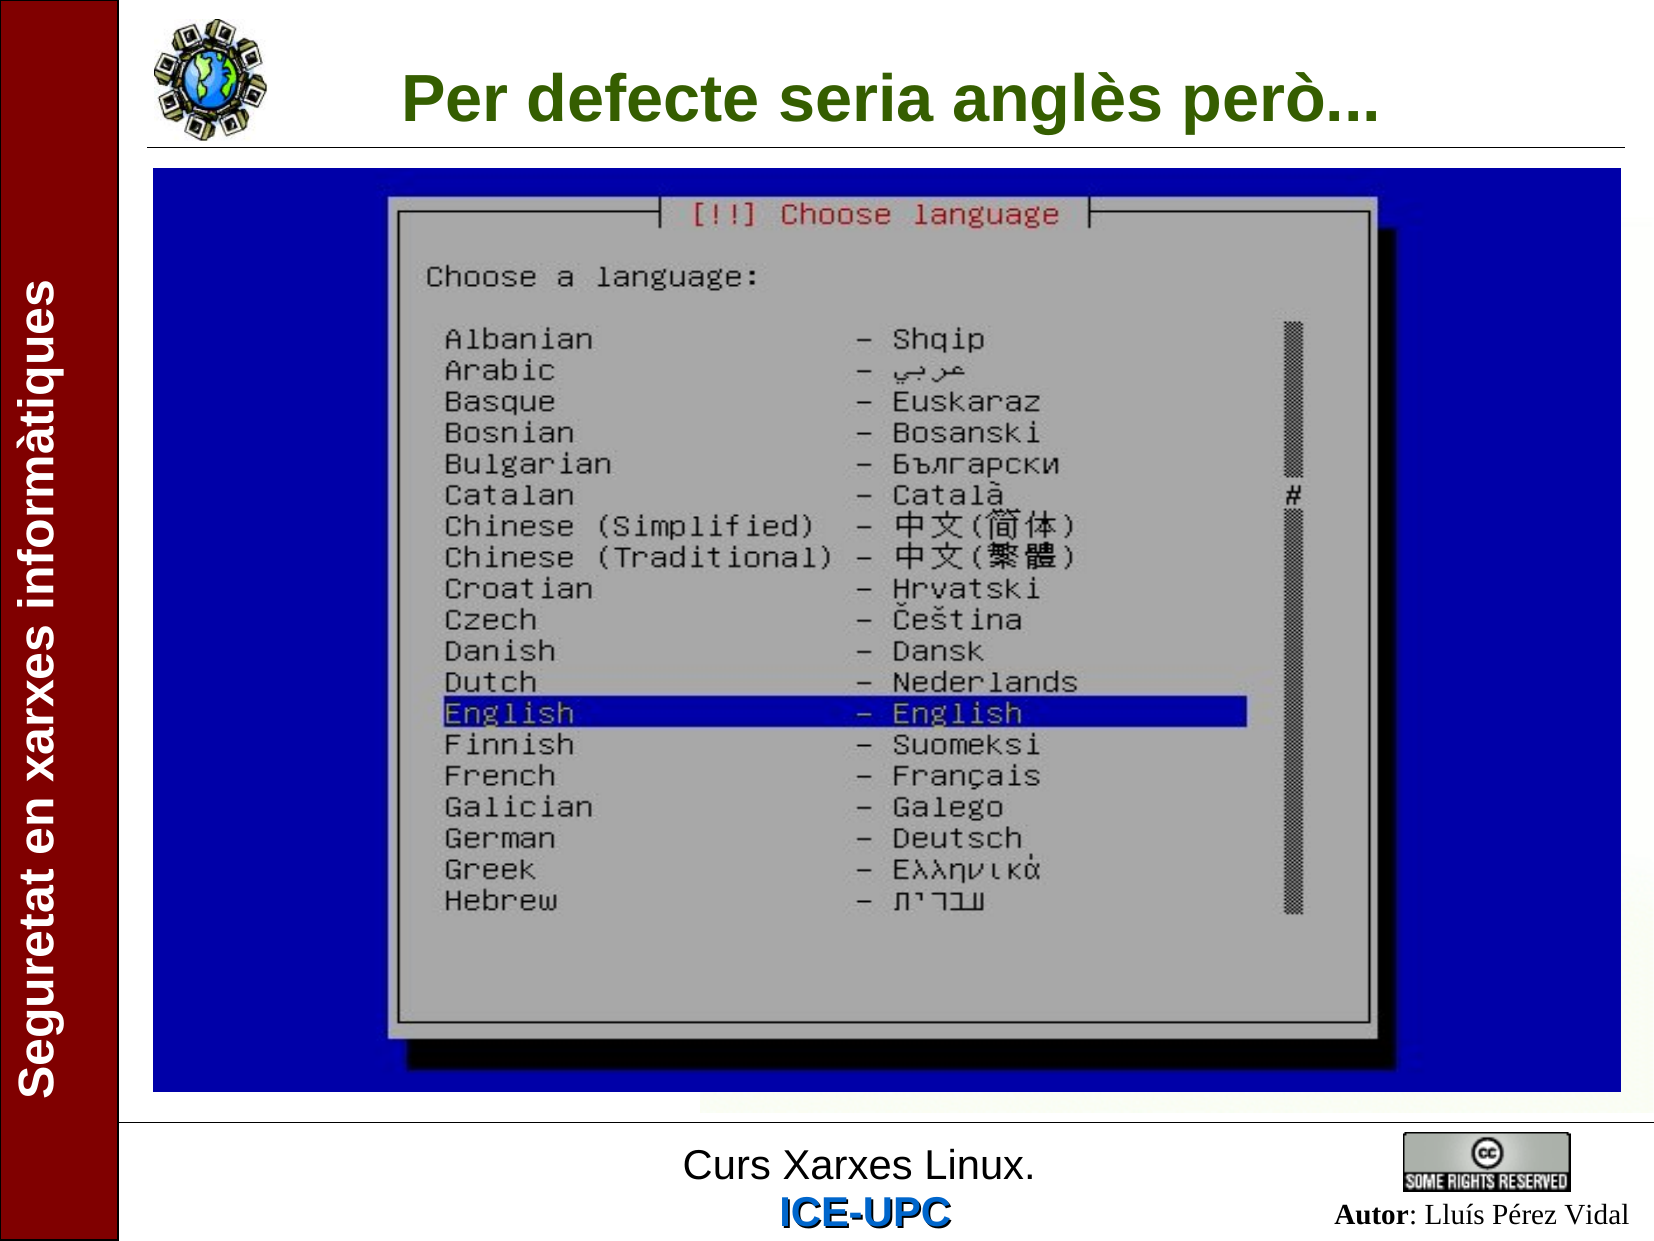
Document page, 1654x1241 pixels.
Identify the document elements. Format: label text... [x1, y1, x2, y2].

title Per defecte seria anglès però... [129, 49, 1619, 148]
picture [153, 168, 1654, 1113]
list Croquis d'arquitectura mostrant les 3 zones [141, 242, 868, 1093]
picture [154, 19, 268, 49]
picture [1403, 1132, 1571, 1192]
